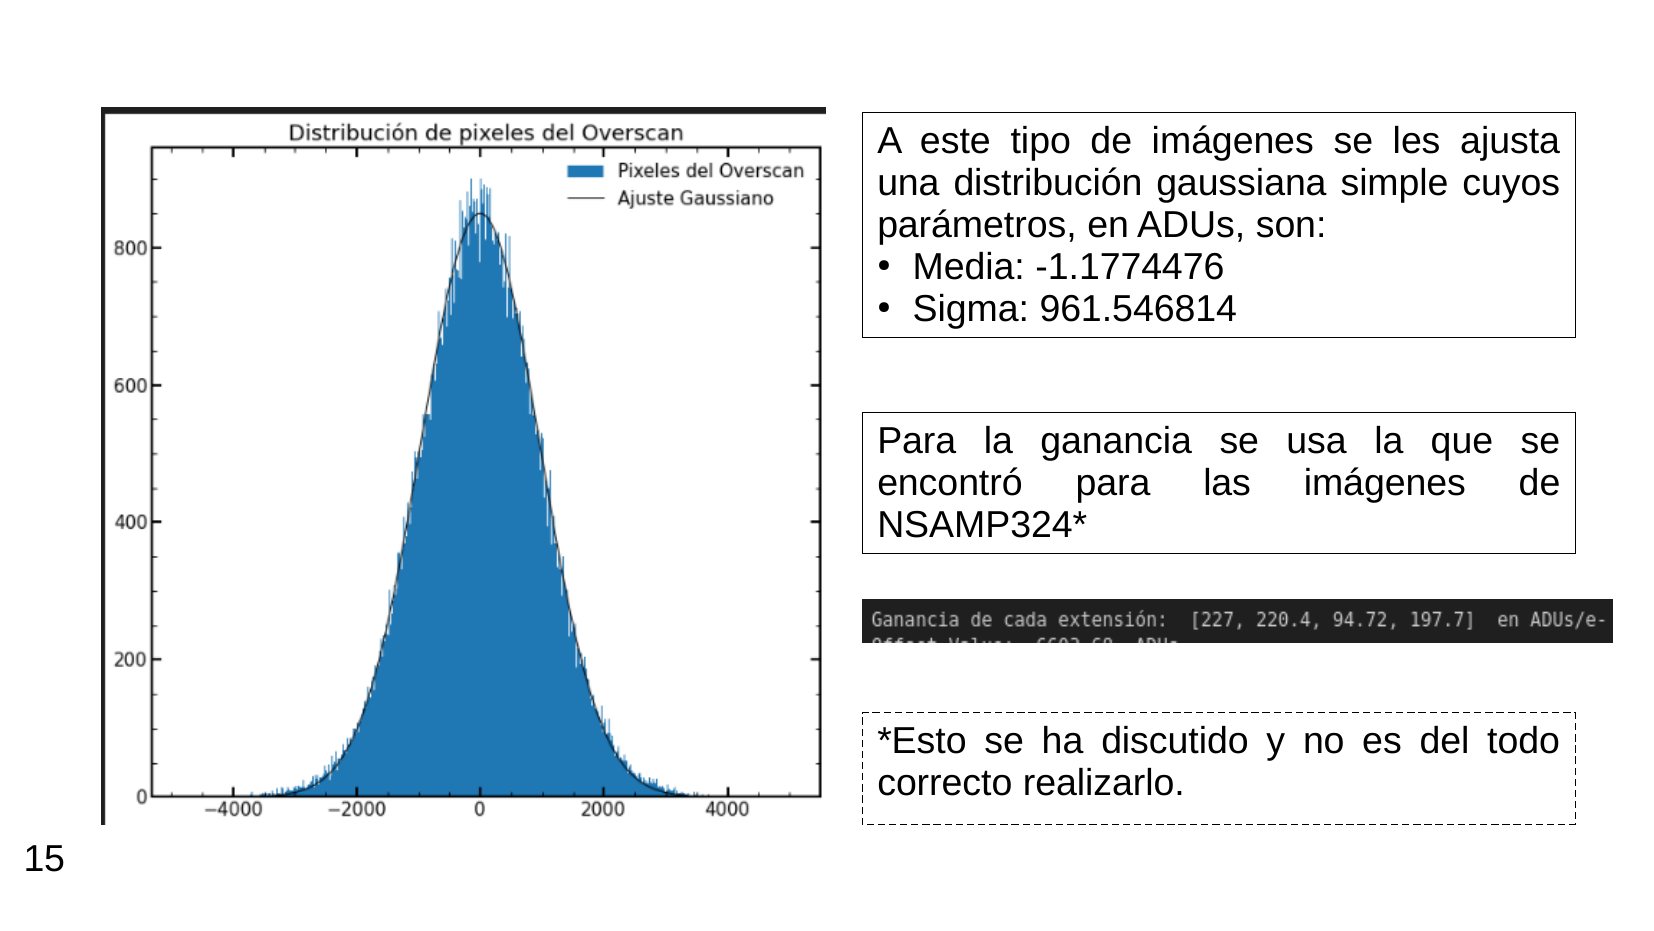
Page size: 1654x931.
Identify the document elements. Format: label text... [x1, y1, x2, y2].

text_box <number> [8, 829, 638, 901]
picture [101, 107, 826, 826]
text_box Para la ganancia se usa la que se encontró para las imágenes de NSAMP324* [862, 412, 1576, 554]
text_box A este tipo de imágenes se les ajusta una distribución gaussiana simple cuyos parámetros, en ADUs, son: Media: -1.1774476 Sigma: 961.546814 [862, 112, 1576, 338]
picture [862, 599, 1613, 643]
text_box *Esto se ha discutido y no es del todo correcto realizarlo. [862, 712, 1576, 825]
